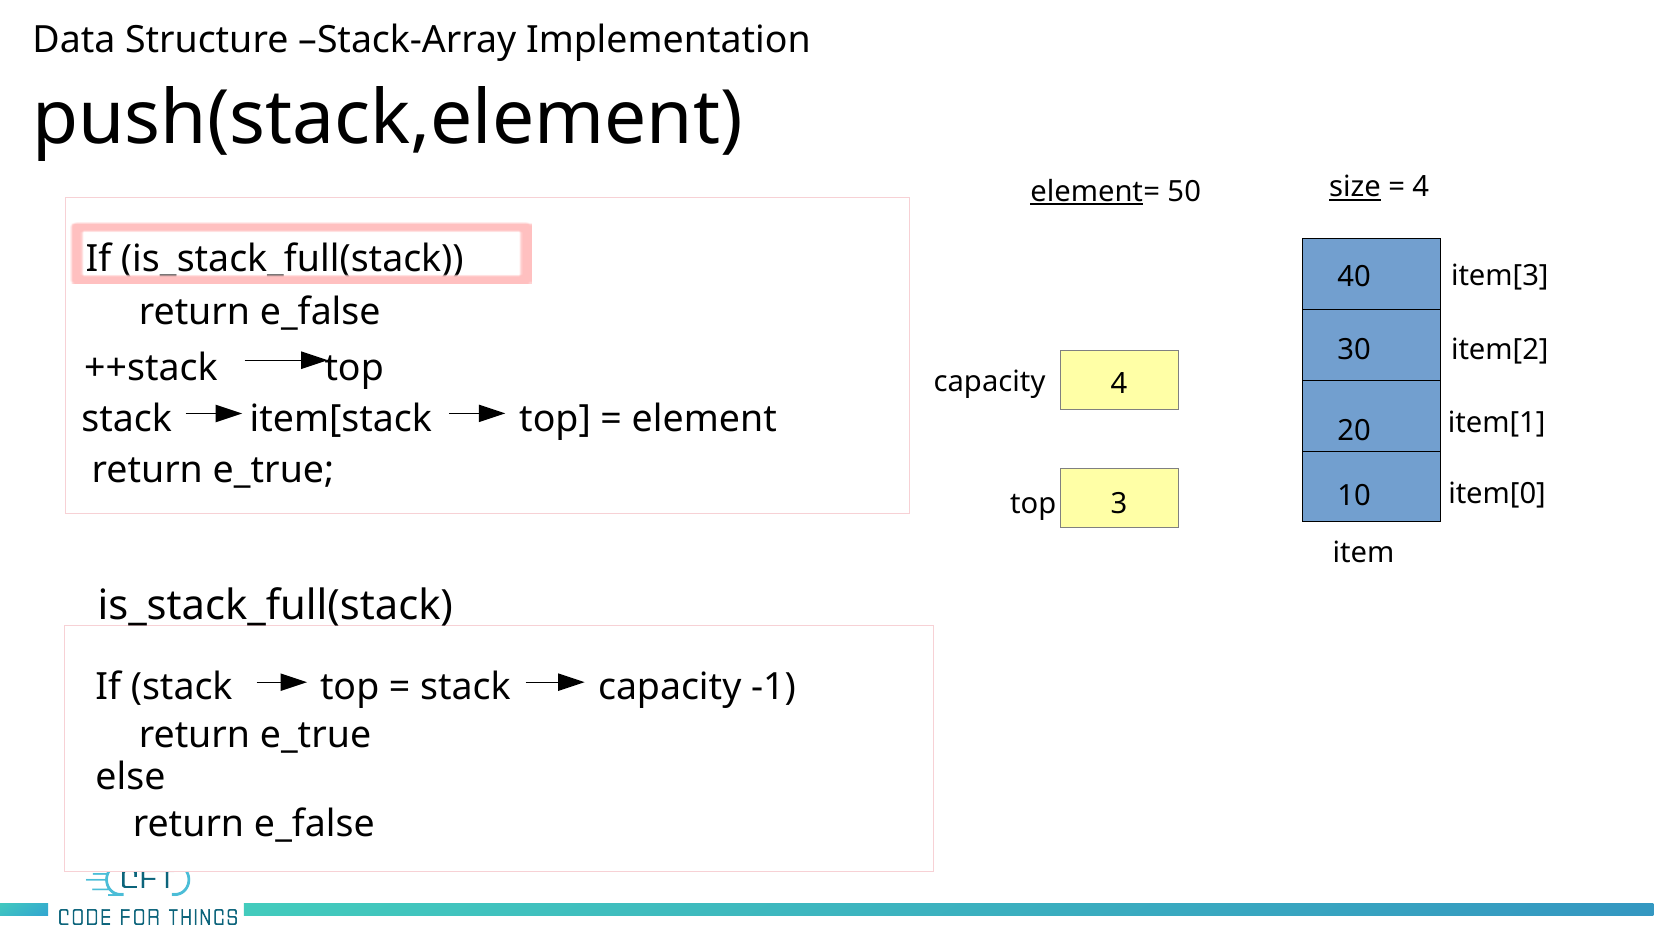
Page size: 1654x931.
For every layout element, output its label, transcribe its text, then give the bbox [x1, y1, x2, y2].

text_box If (is_stack_full(stack)) [412, 284, 532, 290]
text_box size = 4 [1314, 166, 1510, 215]
text_box 3 [1095, 474, 1179, 524]
text_box item[1] [1441, 405, 1572, 478]
text_box 10 [1322, 466, 1406, 516]
text_box element= 50 [1015, 166, 1270, 212]
text_box top [995, 474, 1102, 532]
text_box return e_false [124, 284, 412, 332]
picture [70, 222, 532, 284]
text_box item[0] [1433, 478, 1572, 549]
text_box item[2] [1441, 330, 1575, 405]
text_box item [1317, 523, 1419, 573]
text_box [1060, 468, 1179, 474]
text_box 40 [1322, 248, 1406, 298]
text_box [1302, 238, 1441, 522]
text_box return e_true; [76, 443, 449, 502]
text_box item[3] [1441, 246, 1575, 330]
text_box If (stack top = stack capacity -1) [70, 652, 910, 712]
picture [59, 846, 237, 925]
text_box ++stack top [69, 332, 508, 392]
text_box [65, 197, 910, 514]
text_box stack item[stack top] = element [47, 383, 839, 443]
text_box else [70, 741, 189, 801]
text_box [1060, 350, 1179, 410]
text_box 30 [1322, 321, 1406, 371]
text_box 4 [1095, 354, 1155, 404]
text_box is_stack_full(stack) [82, 566, 626, 631]
text_box [64, 625, 934, 872]
text_box 20 [1322, 401, 1406, 451]
title Data Structure –Stack-Array Implementation push(stack,element) [32, 12, 1536, 166]
text_box return e_false [118, 789, 406, 848]
text_box capacity [918, 352, 1085, 410]
text_box return e_true [124, 699, 399, 759]
text_box [1102, 524, 1179, 528]
